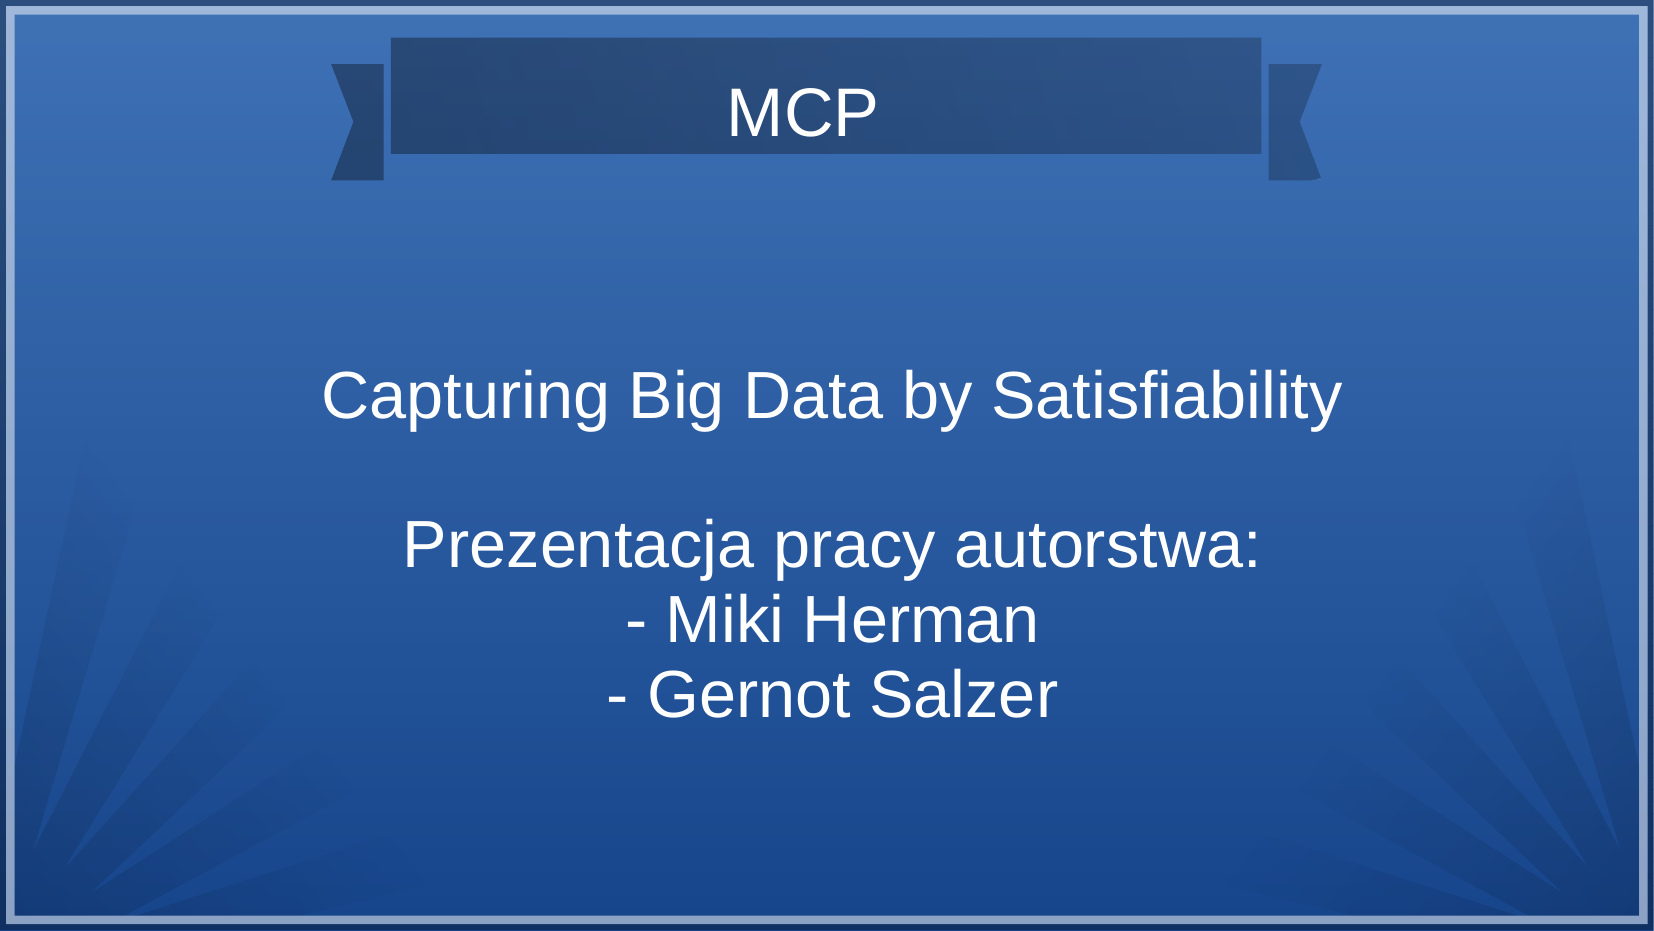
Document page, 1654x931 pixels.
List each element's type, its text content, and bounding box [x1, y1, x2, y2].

subtitle Capturing Big Data by Satisfiability Prezentacja pracy autorstwa: - Miki Herman - Gernot Salzer [88, 233, 1577, 857]
title MCP [236, 17, 1388, 207]
